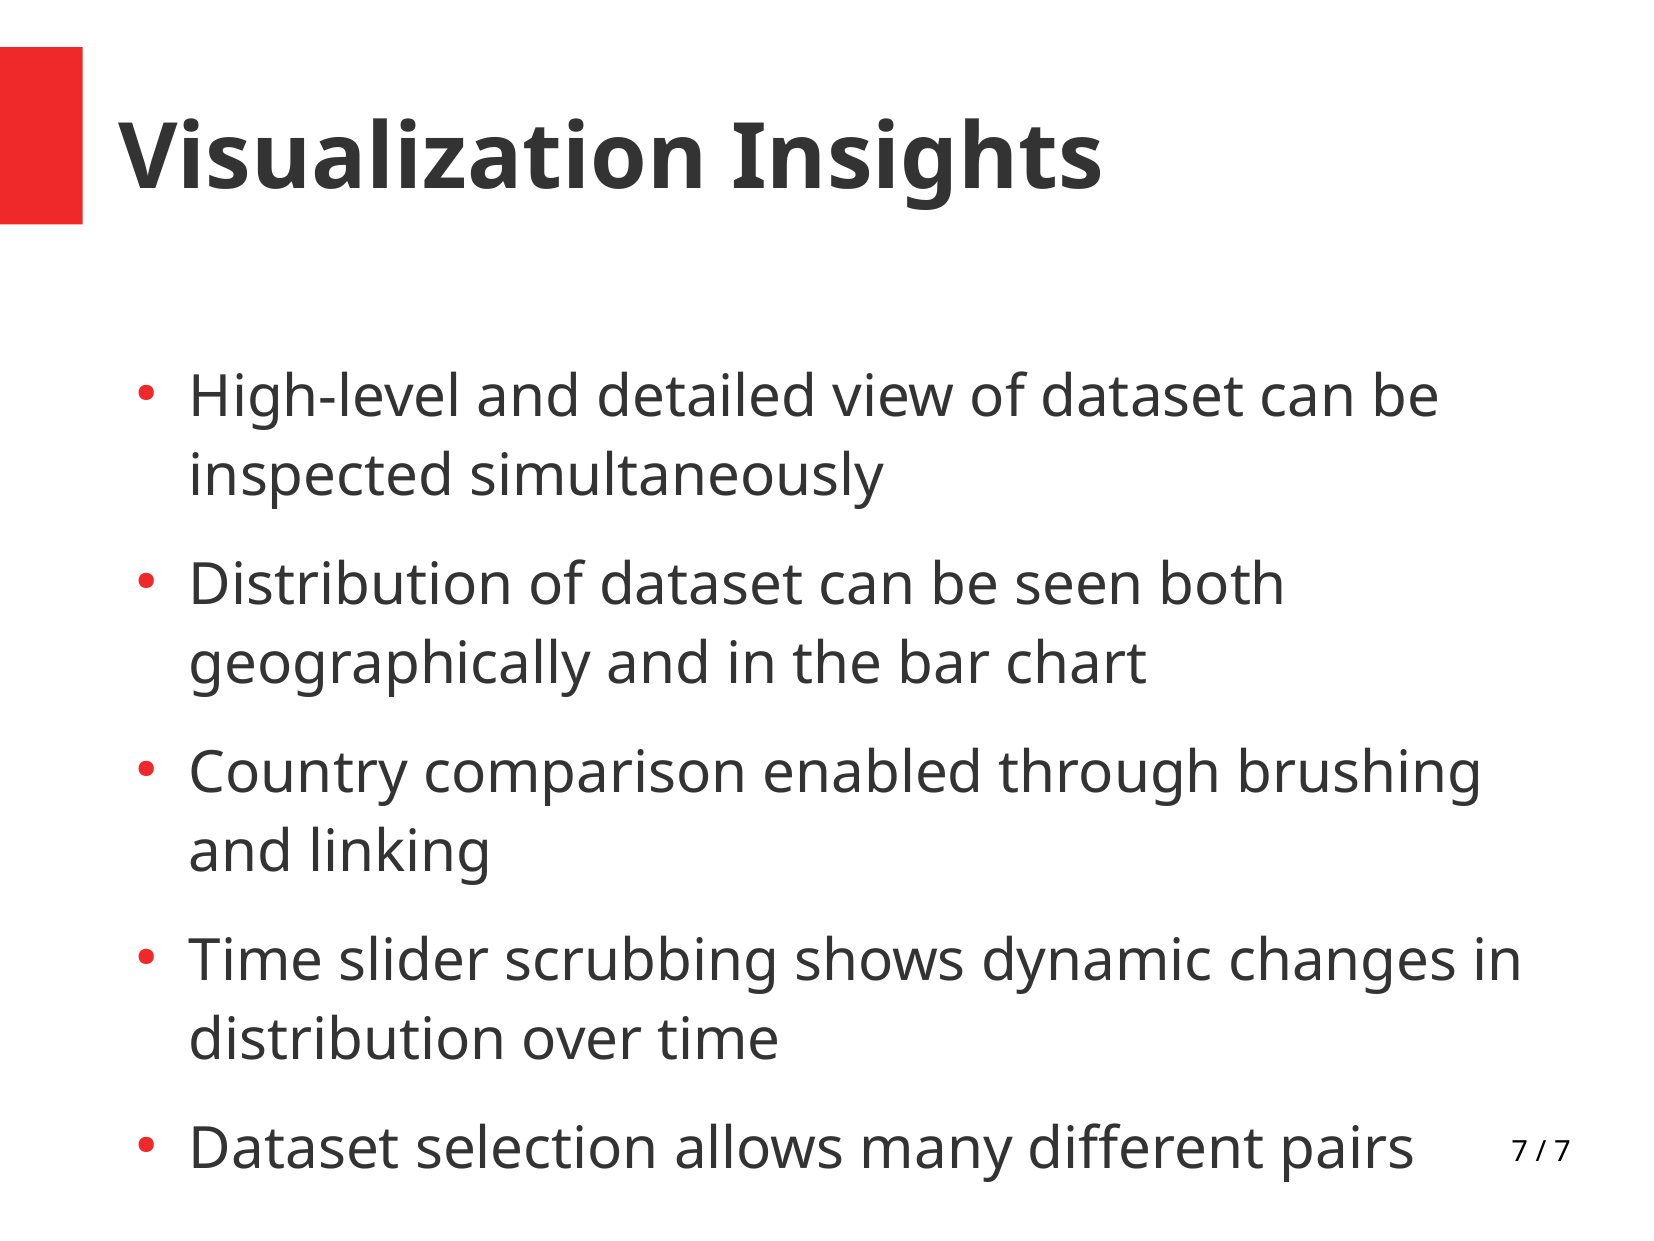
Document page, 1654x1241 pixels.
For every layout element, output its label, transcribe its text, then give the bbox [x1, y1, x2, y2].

list High-level and detailed view of dataset can be inspected simultaneously Distribution of dataset can be seen both geographically and in the bar chart Country comparison enabled through brushing and linking Time slider scrubbing shows dynamic changes in distribution over time Dataset selection allows many different pairs [118, 354, 1536, 1074]
title Visualization Insights [118, 49, 1571, 257]
